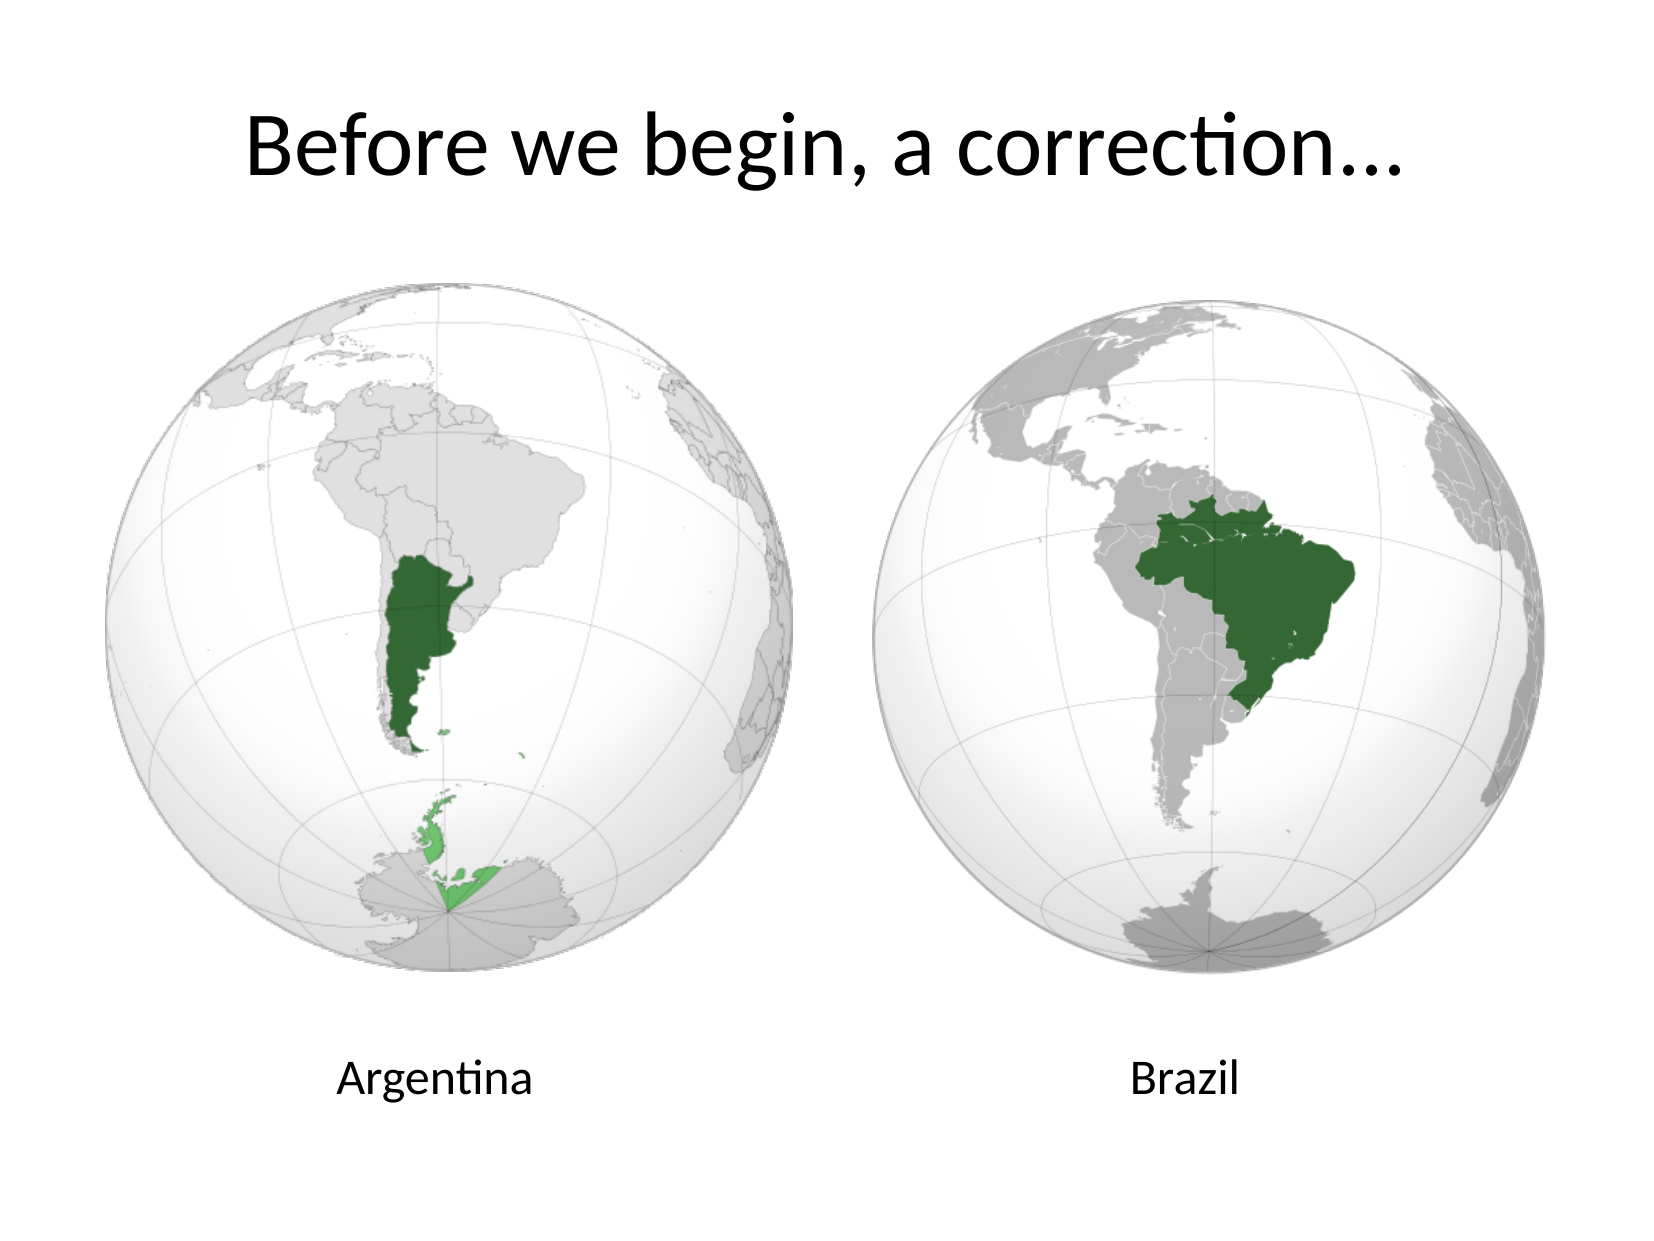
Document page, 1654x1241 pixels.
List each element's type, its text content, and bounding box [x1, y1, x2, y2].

picture [870, 298, 1547, 976]
text_box Argentina [300, 1050, 571, 1115]
title Before we begin, a correction... [82, 49, 1571, 257]
picture [105, 283, 793, 972]
text_box Brazil [1050, 1050, 1321, 1115]
